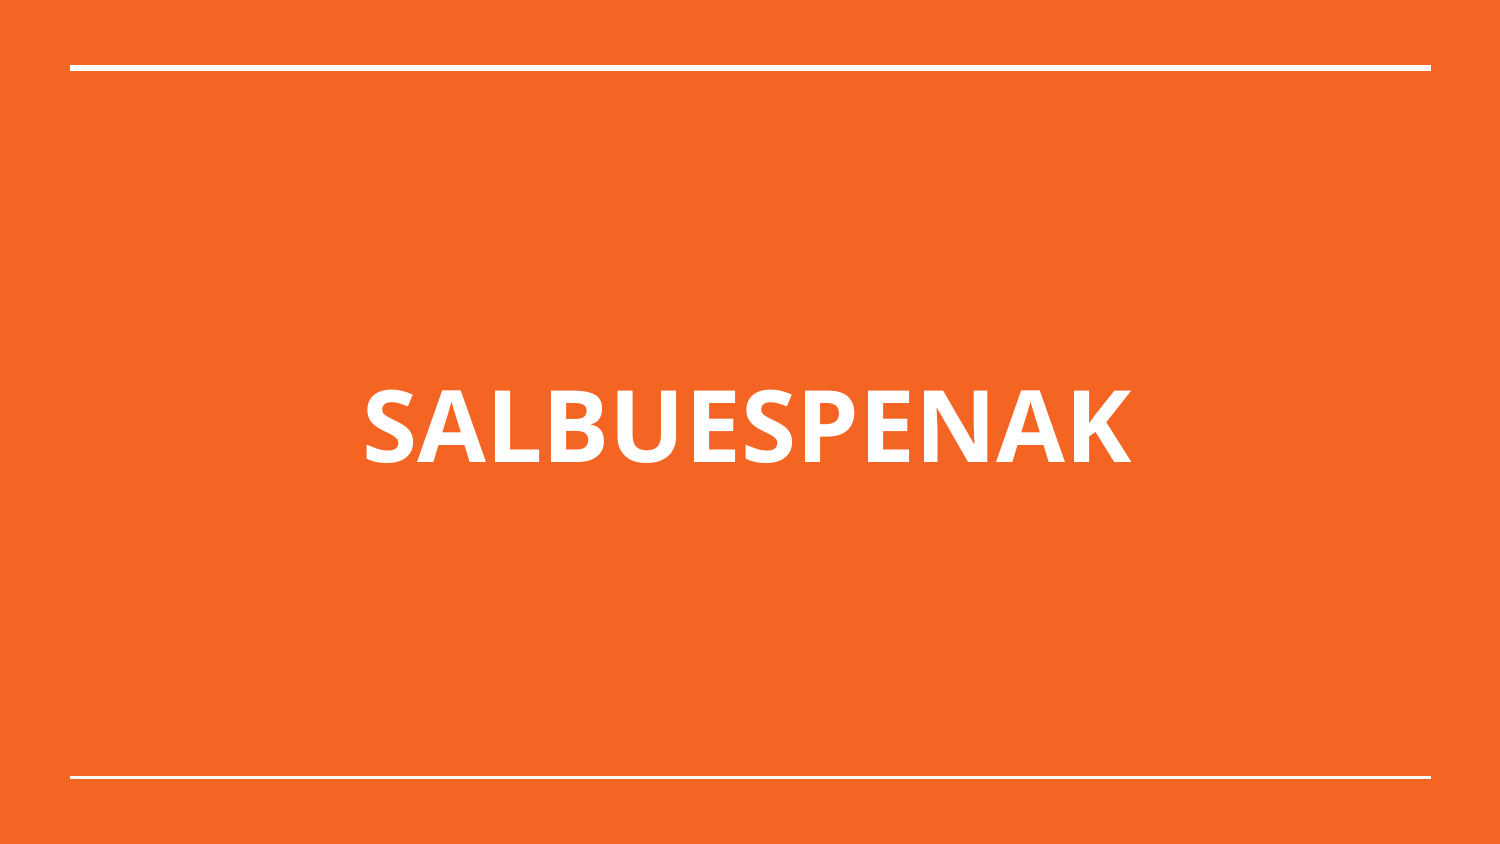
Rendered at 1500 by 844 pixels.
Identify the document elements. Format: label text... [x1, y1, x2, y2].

title SALBUESPENAK [66, 296, 1428, 550]
